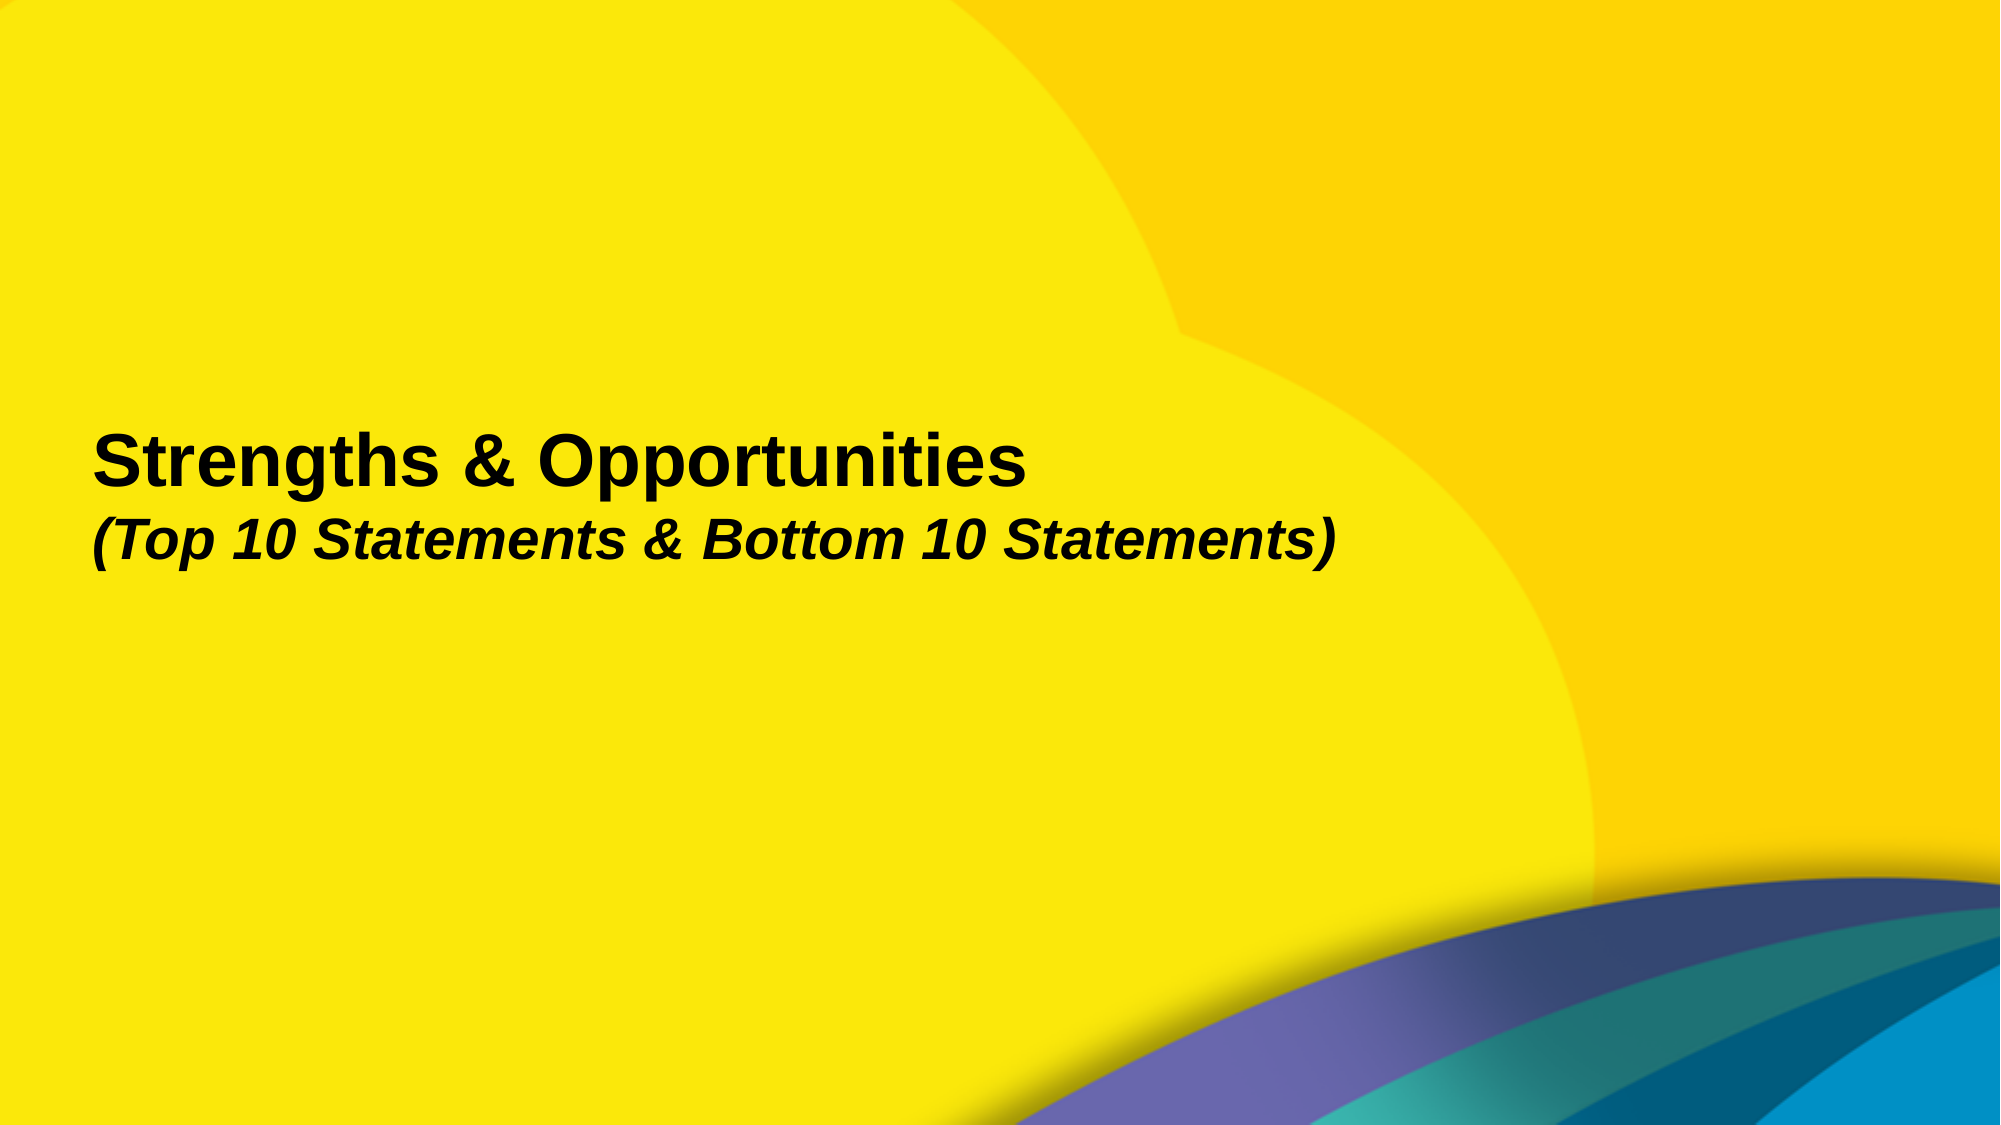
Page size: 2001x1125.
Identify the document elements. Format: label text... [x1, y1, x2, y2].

picture [0, 0, 2000, 1125]
text_box Strengths & Opportunities (Top 10 Statements & Bottom 10 Statements) [77, 403, 1368, 581]
